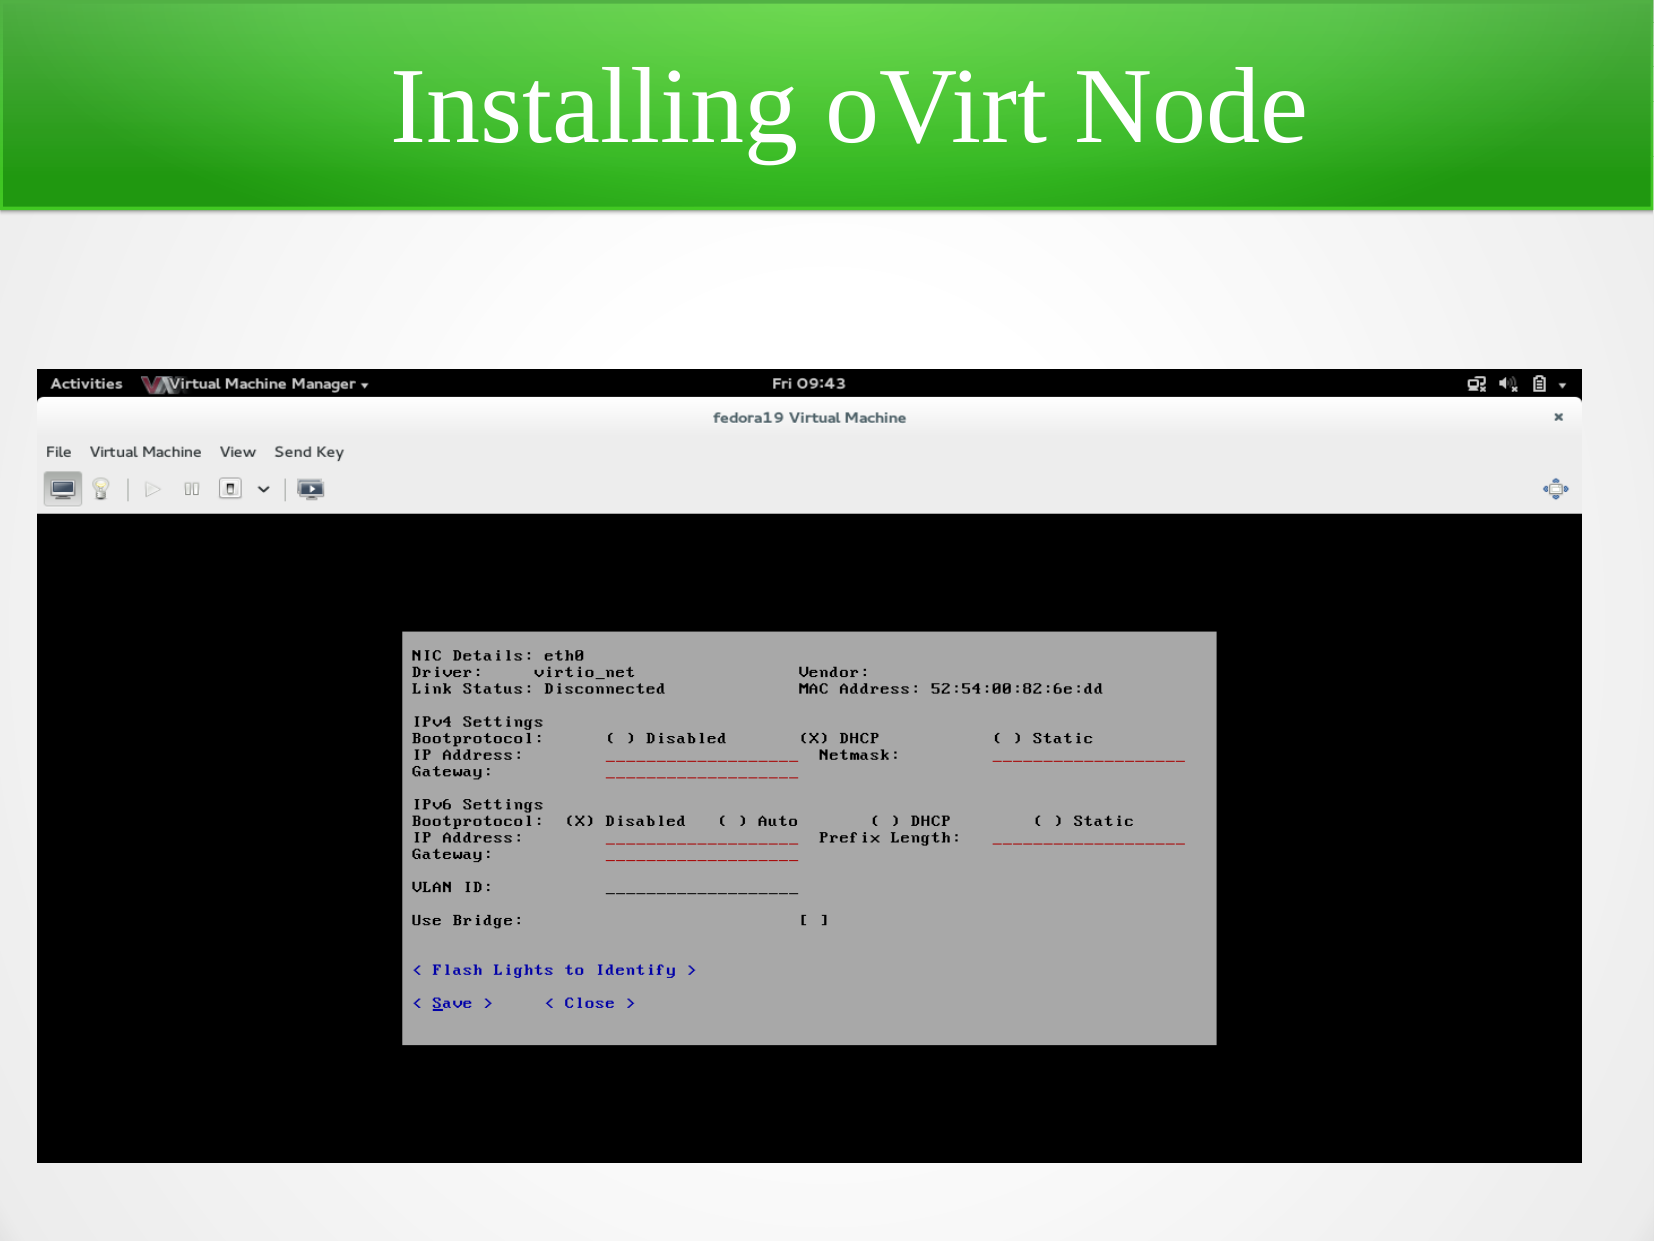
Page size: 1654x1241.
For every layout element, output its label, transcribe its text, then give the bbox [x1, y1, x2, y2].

title Installing oVirt Node [86, 11, 1576, 200]
picture [37, 369, 1582, 1163]
